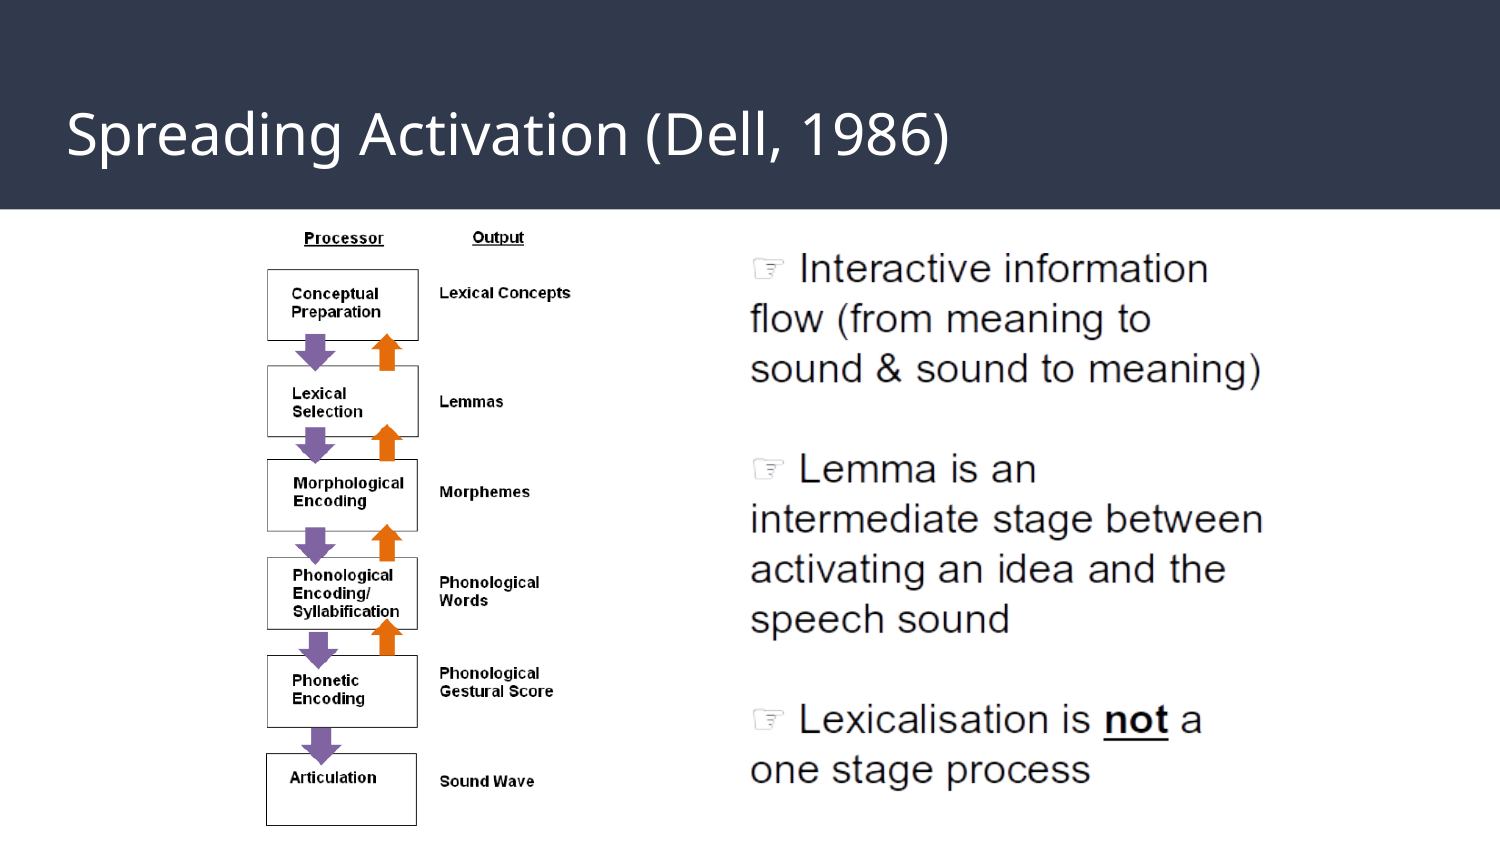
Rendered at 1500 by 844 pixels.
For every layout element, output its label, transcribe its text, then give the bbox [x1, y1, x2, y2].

picture [241, 218, 589, 828]
picture [750, 253, 1263, 793]
title Spreading Activation (Dell, 1986) [51, 82, 1449, 185]
